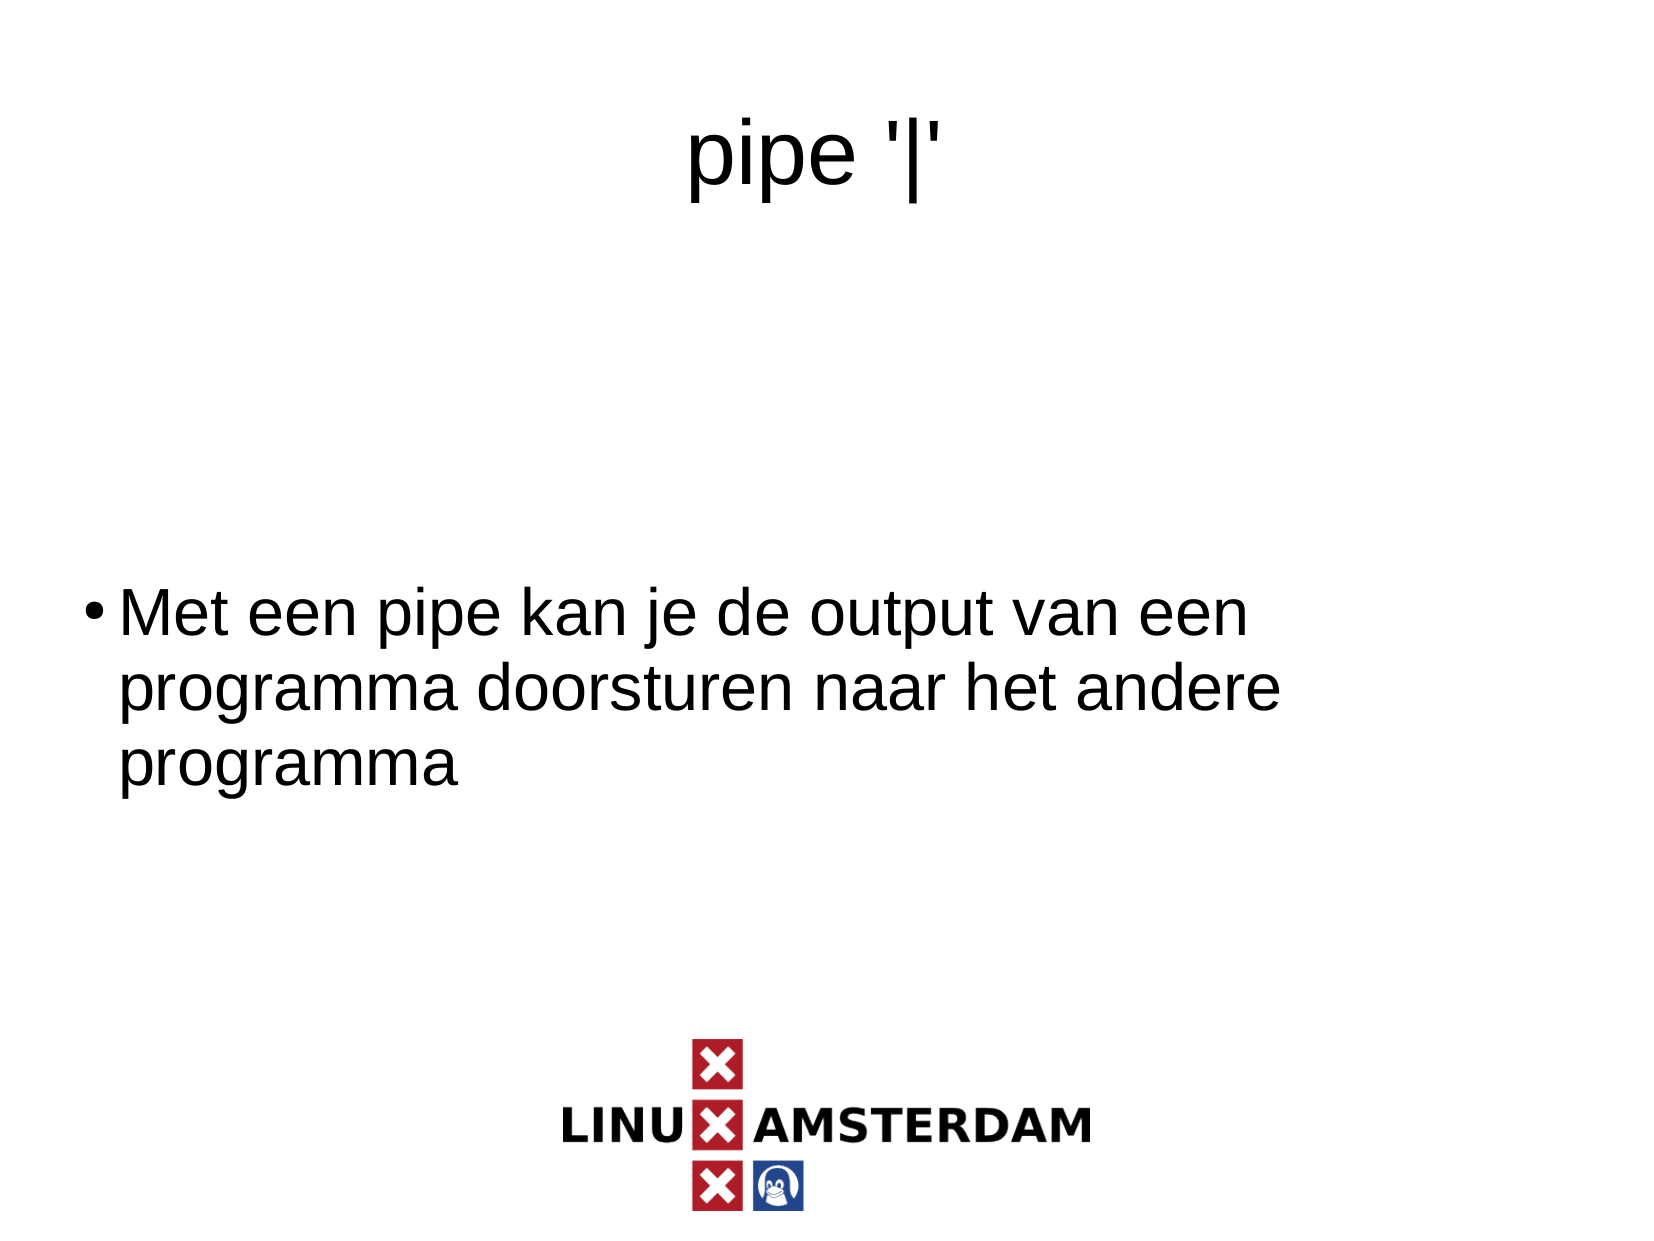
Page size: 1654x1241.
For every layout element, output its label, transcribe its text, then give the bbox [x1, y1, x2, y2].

picture [563, 1039, 1090, 1211]
subtitle Met een pipe kan je de output van een programma doorsturen naar het andere programma [82, 290, 1571, 1010]
title pipe '|' [82, 49, 1571, 257]
